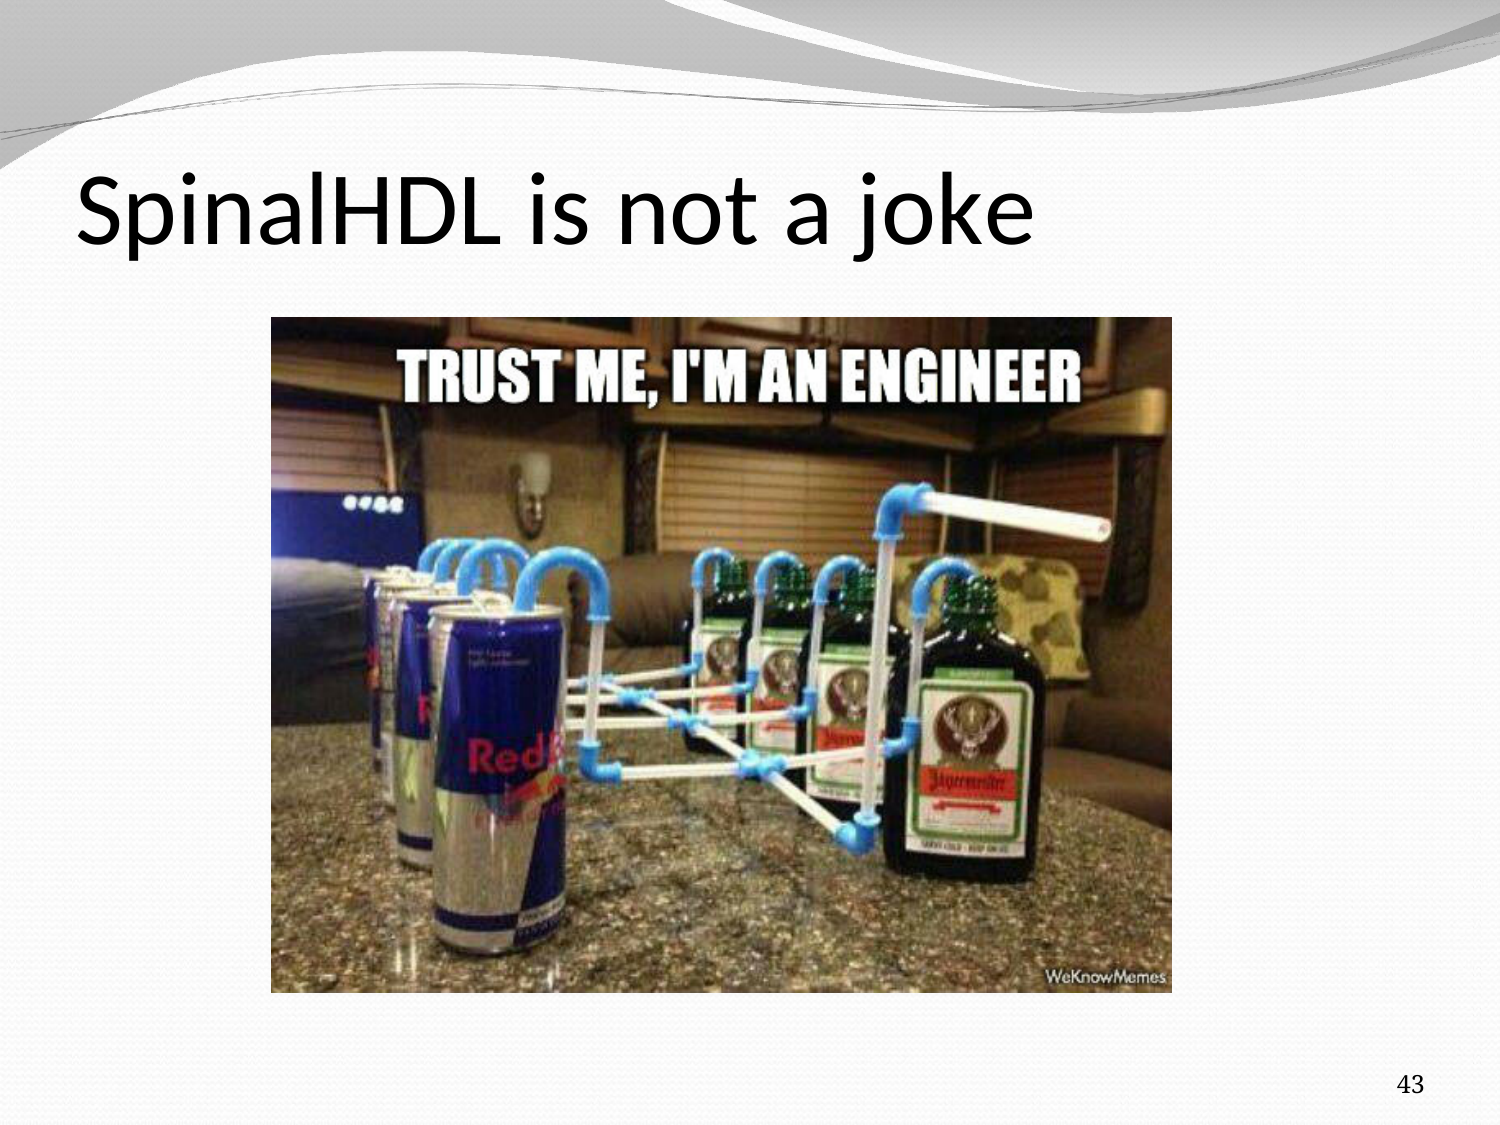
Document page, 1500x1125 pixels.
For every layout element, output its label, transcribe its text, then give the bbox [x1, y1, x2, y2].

picture [0, 0, 1500, 1125]
title SpinalHDL is not a joke [75, 78, 1426, 266]
text_box <numéro> [1299, 1042, 1426, 1103]
